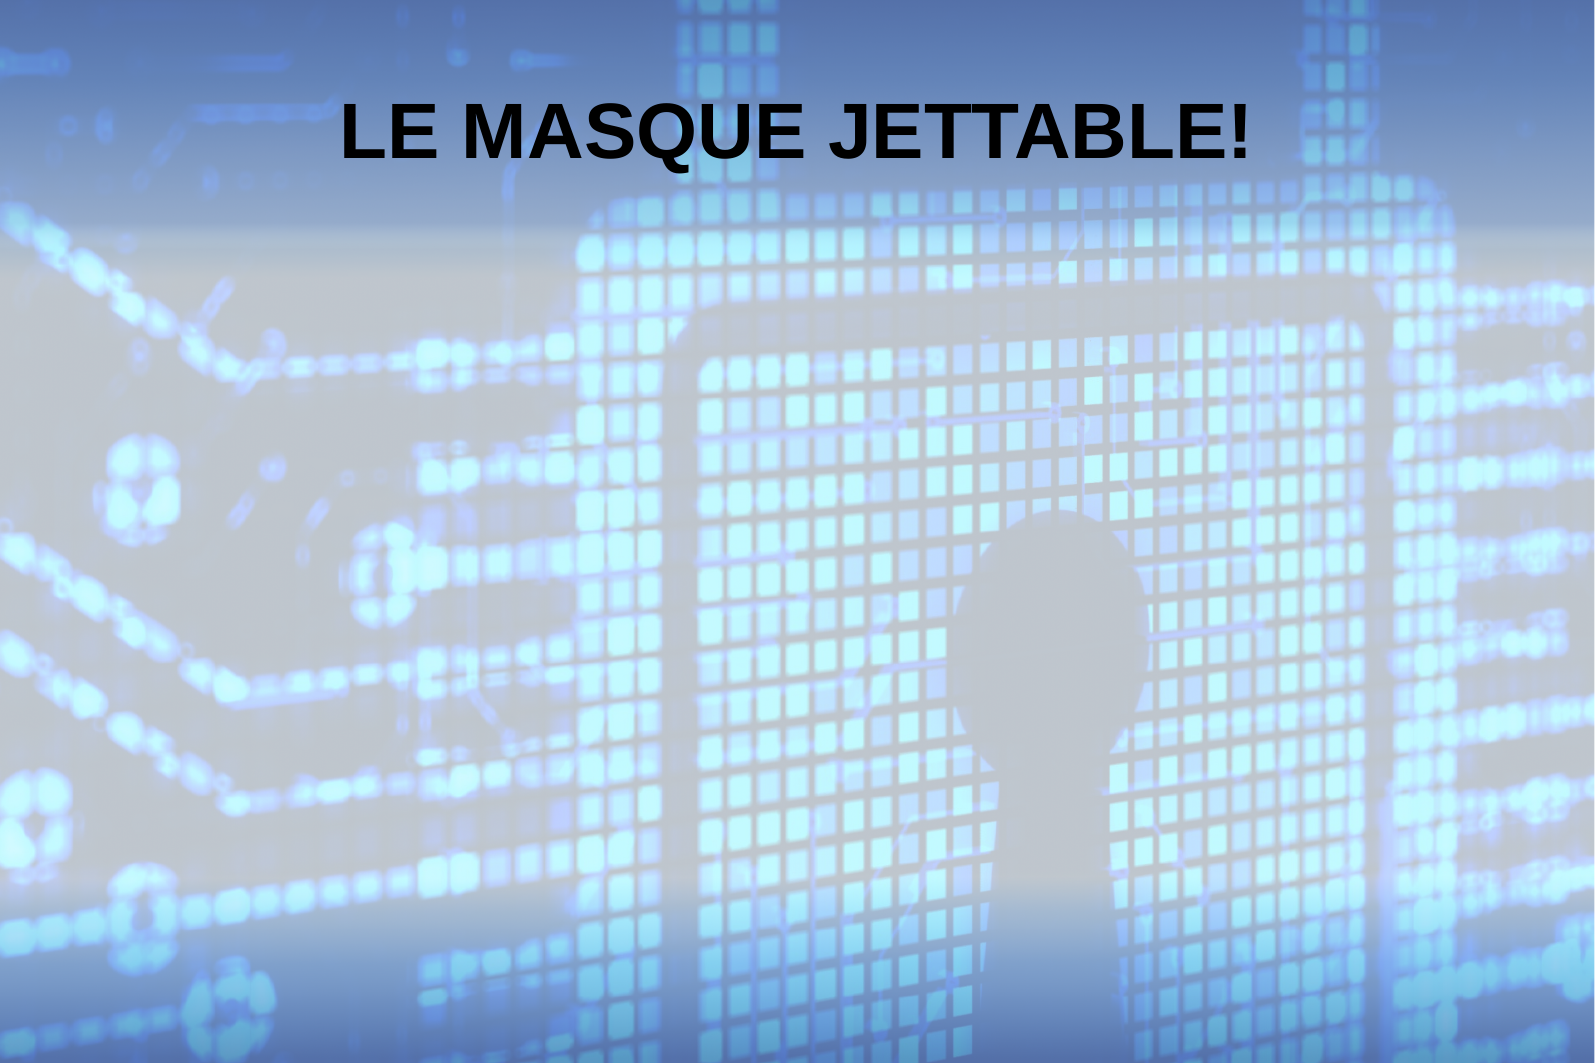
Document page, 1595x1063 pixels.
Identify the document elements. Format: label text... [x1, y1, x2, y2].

picture [0, 0, 1595, 1063]
title LE MASQUE JETTABLE! [79, 42, 1515, 220]
